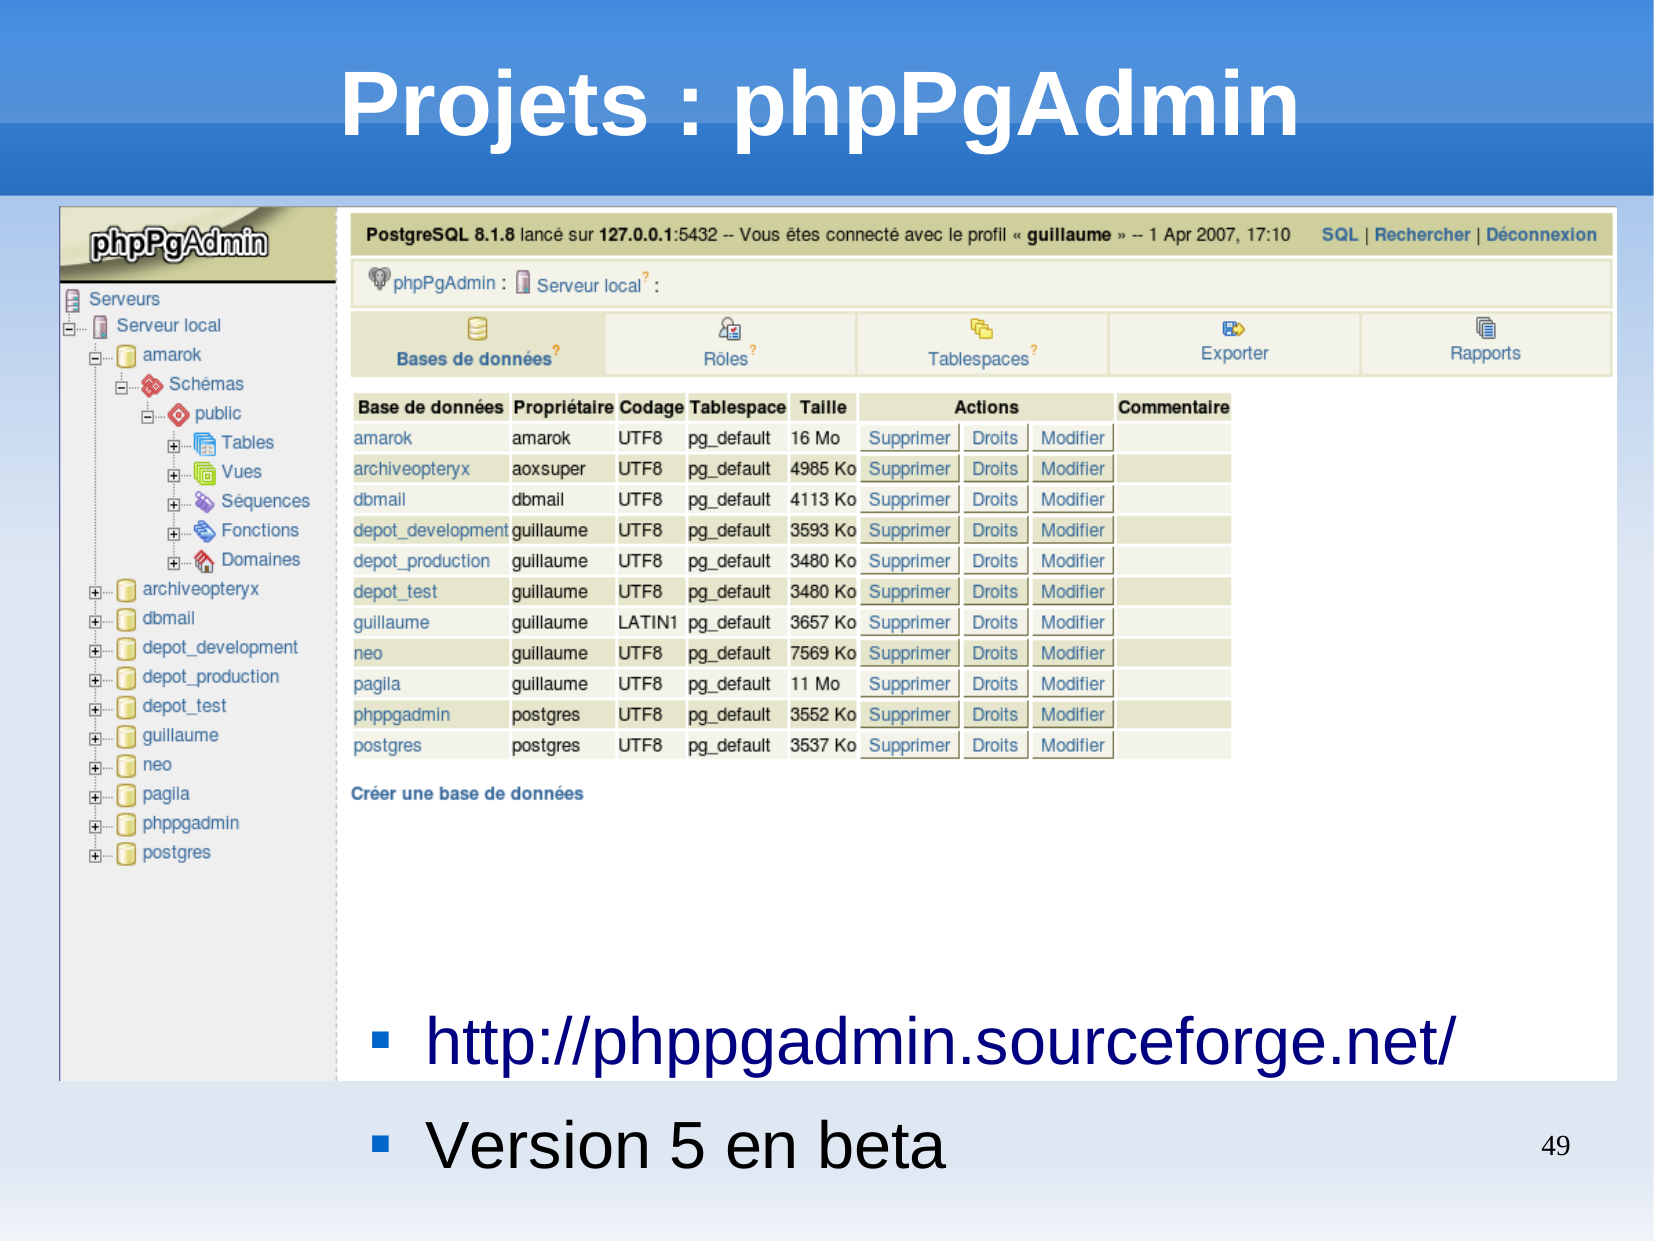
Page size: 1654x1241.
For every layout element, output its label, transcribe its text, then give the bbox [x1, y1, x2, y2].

title Projets : phpPgAdmin [76, 0, 1565, 206]
picture [0, 0, 1654, 1241]
list http://phppgadmin.sourceforge.net/ Version 5 en beta [354, 1003, 1477, 1184]
